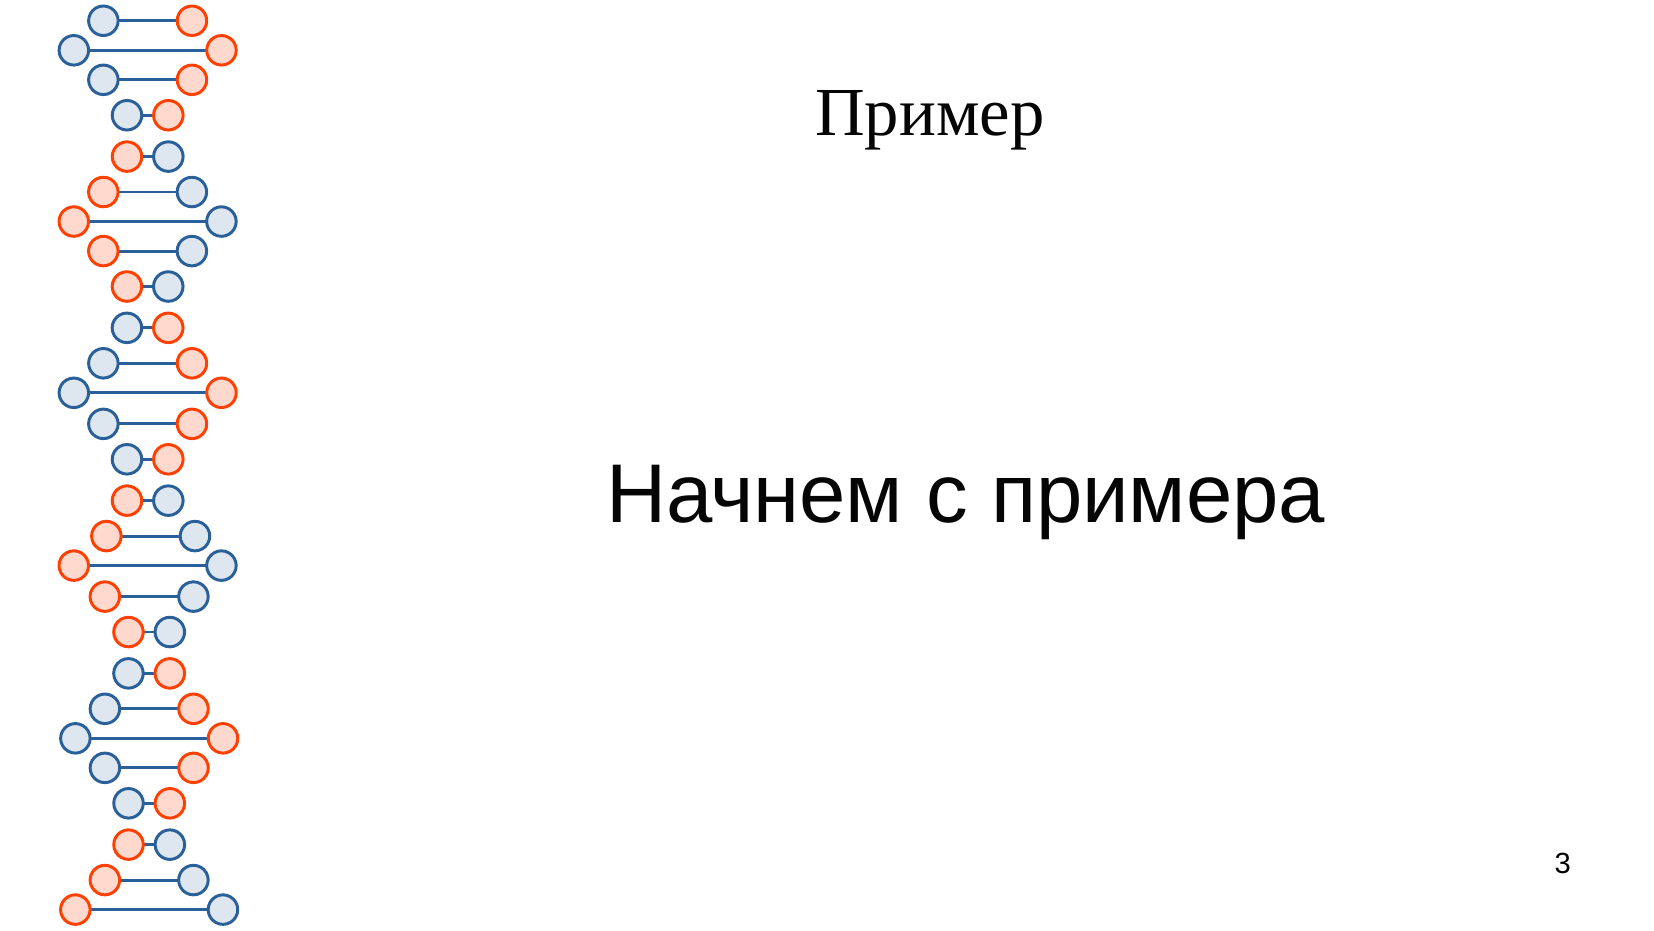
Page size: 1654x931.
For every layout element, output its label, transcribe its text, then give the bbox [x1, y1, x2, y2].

list Начнем с примера [265, 224, 1595, 764]
title Пример [265, 35, 1595, 189]
